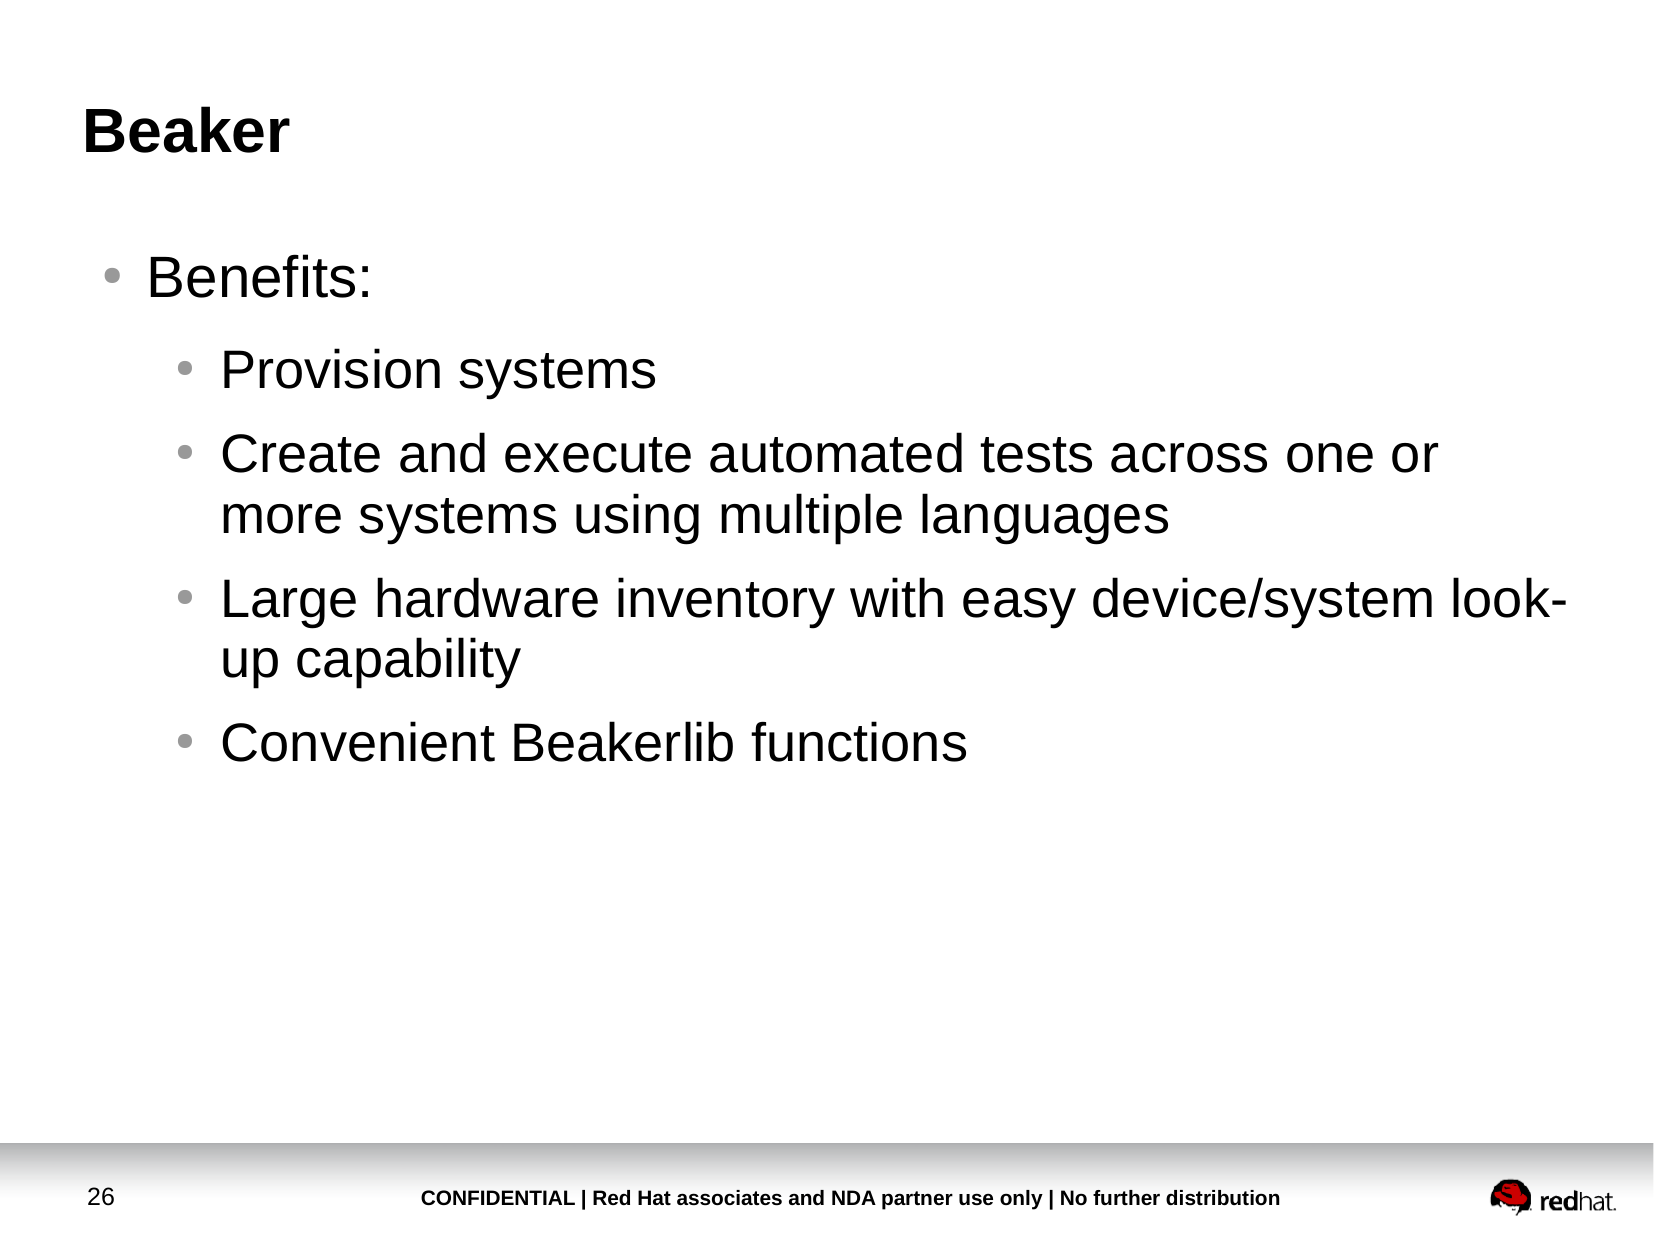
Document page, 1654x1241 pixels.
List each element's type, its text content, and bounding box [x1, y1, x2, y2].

picture [0, 1143, 1654, 1241]
title Beaker [82, 37, 1571, 226]
list Benefits: Provision systems Create and execute automated tests across one or more systems using multiple languages Large hardware inventory with easy device/system look-up capability Convenient Beakerlib functions [86, 244, 1576, 1039]
